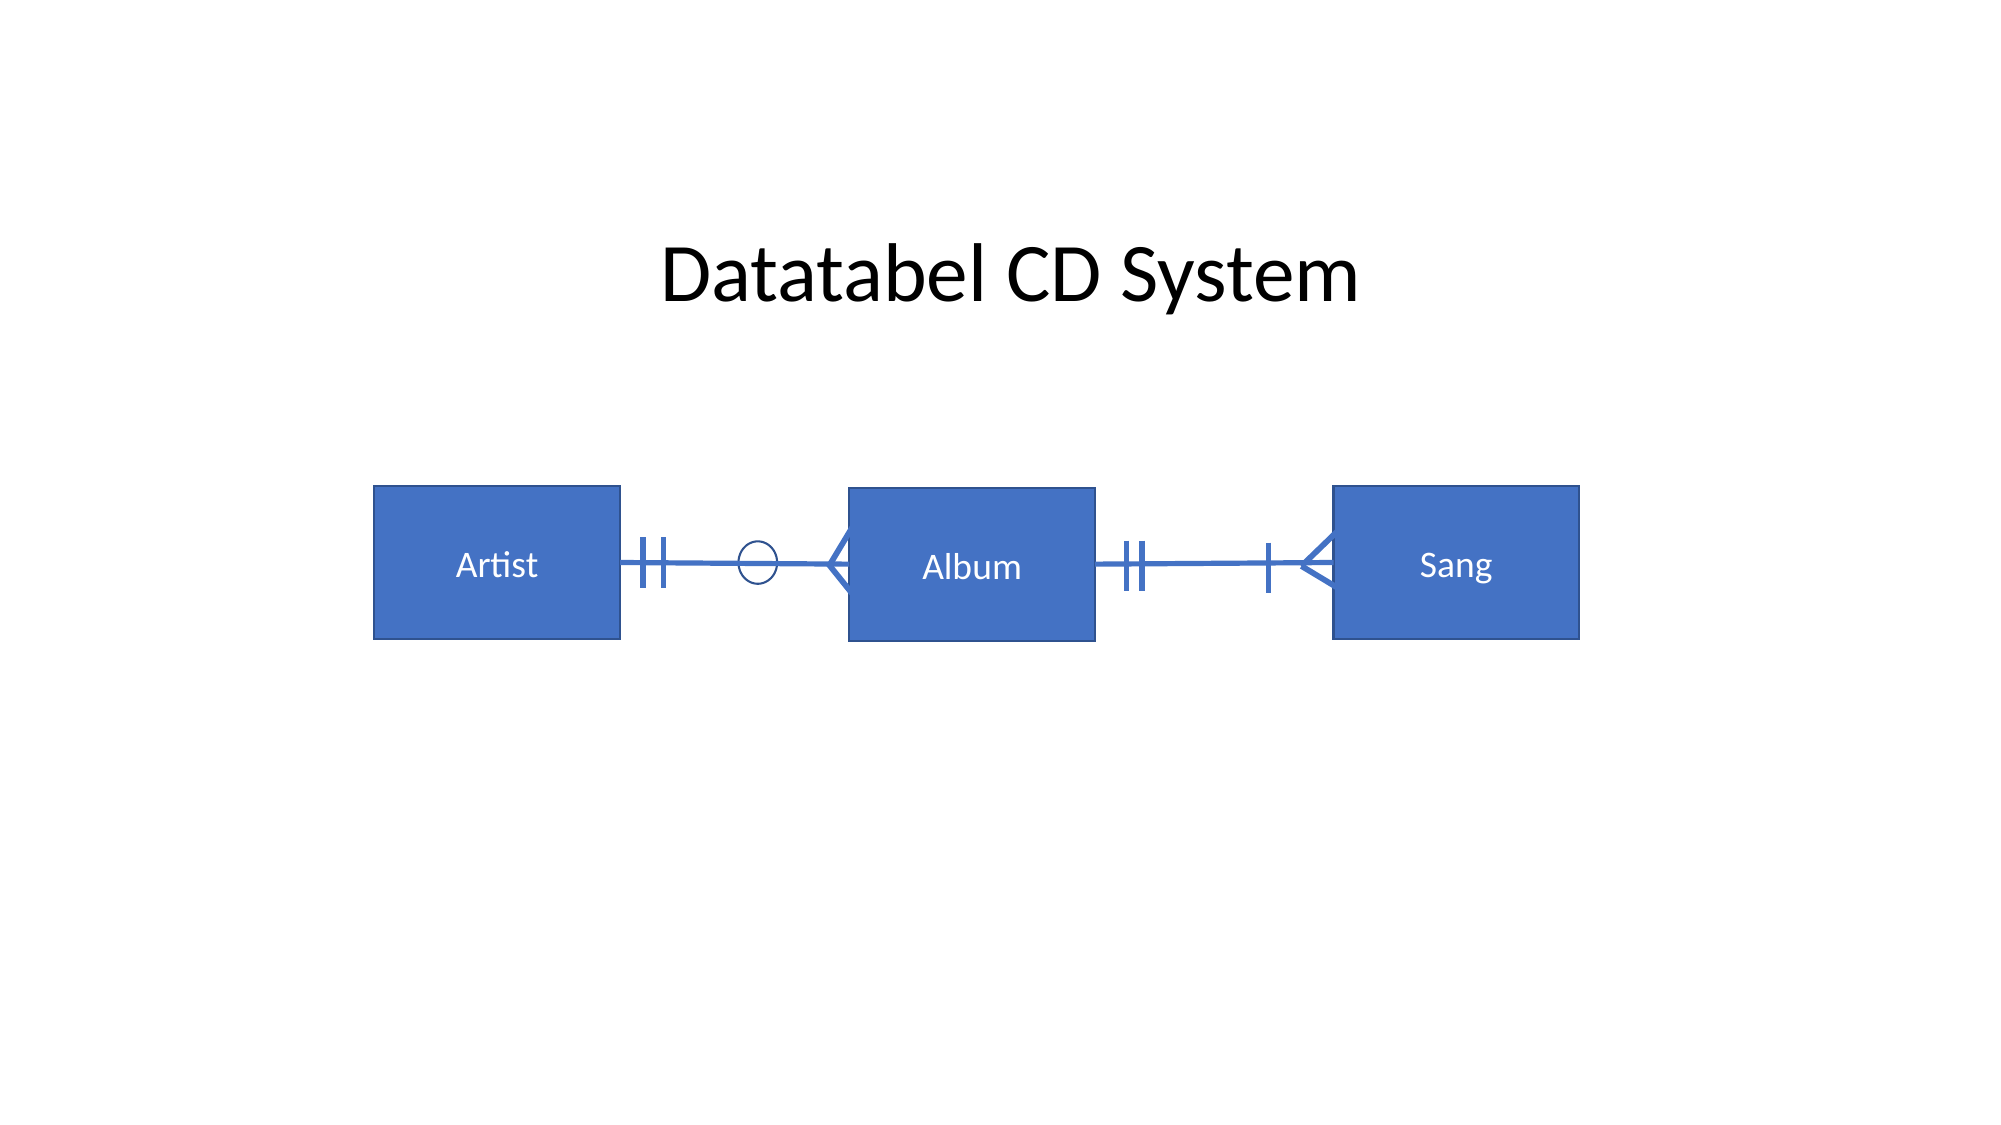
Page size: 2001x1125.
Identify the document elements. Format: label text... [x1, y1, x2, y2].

text_box Datatabel CD System [645, 210, 1958, 327]
text_box Sang [1334, 486, 1579, 639]
text_box [738, 566, 777, 584]
text_box Album [849, 488, 1095, 641]
text_box Artist [374, 486, 620, 639]
text_box [738, 541, 778, 561]
